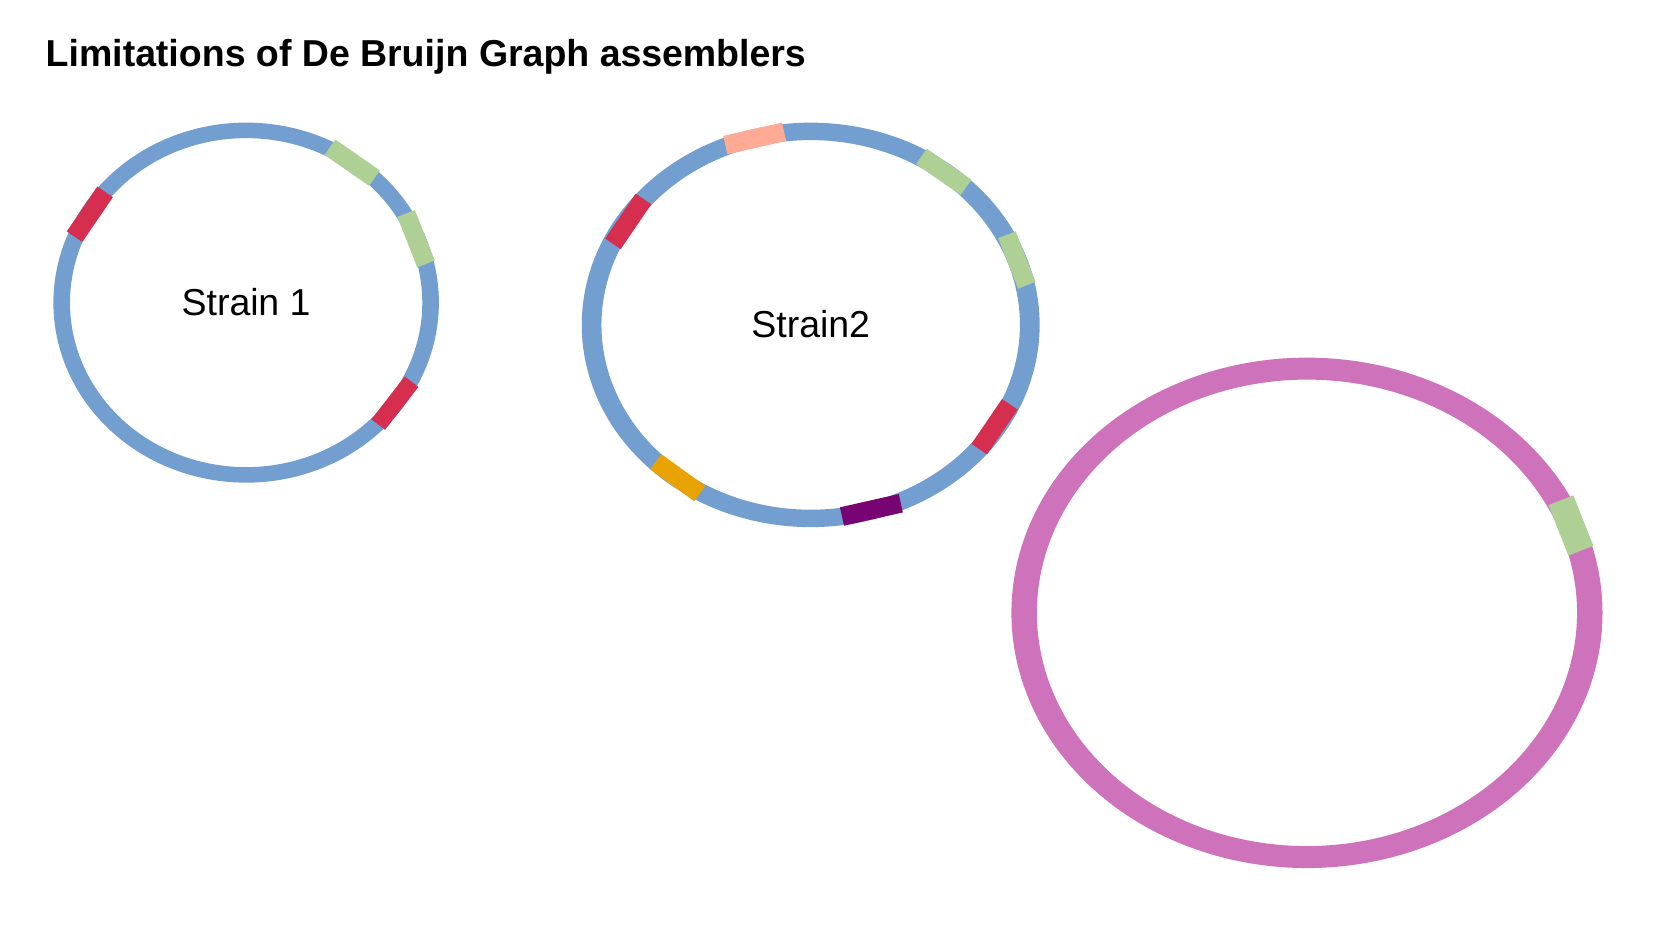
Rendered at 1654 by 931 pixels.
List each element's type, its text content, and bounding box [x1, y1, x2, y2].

text_box [397, 210, 435, 268]
text_box [650, 454, 706, 502]
text_box [839, 494, 903, 526]
text_box Strain2 [991, 279, 1040, 450]
text_box Strain2 [895, 442, 986, 510]
text_box Strain 1 [53, 233, 383, 483]
text_box Limitations of De Bruijn Graph assemblers [30, 25, 1108, 133]
text_box Strain 1 [370, 172, 412, 218]
text_box Strain2 [785, 133, 925, 167]
text_box [998, 231, 1036, 289]
text_box Strain 1 [99, 133, 333, 196]
text_box Strain2 [696, 482, 843, 528]
text_box [371, 376, 419, 430]
text_box Strain2 [637, 138, 732, 206]
text_box [916, 148, 972, 196]
text_box [971, 398, 1018, 455]
text_box Strain 1 [402, 262, 439, 385]
text_box [723, 133, 787, 155]
text_box [66, 186, 113, 243]
text_box [1011, 357, 1603, 869]
text_box [605, 193, 652, 250]
text_box Strain2 [581, 198, 662, 469]
text_box [324, 139, 380, 186]
text_box Strain2 [958, 181, 1014, 253]
